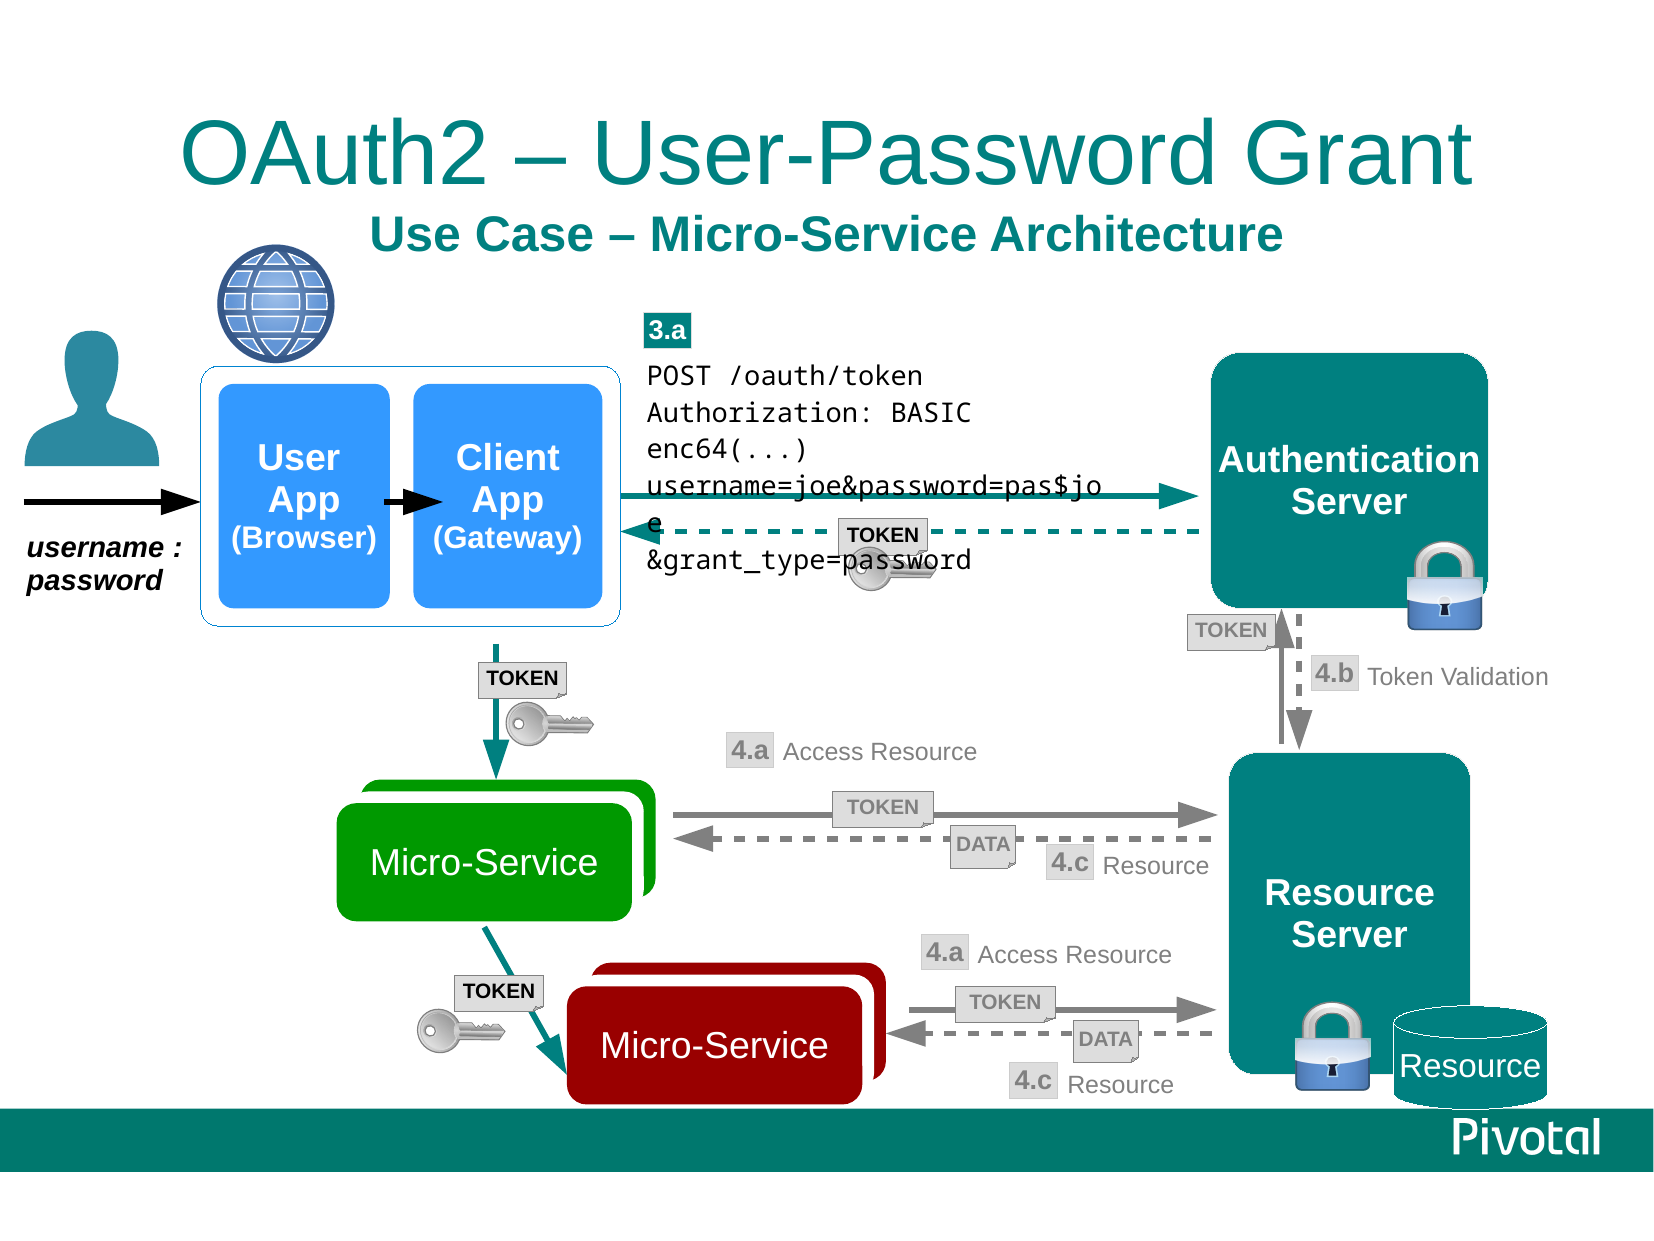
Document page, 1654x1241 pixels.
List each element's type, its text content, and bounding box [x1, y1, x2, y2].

text_box Token Validation [1352, 655, 1583, 699]
picture [831, 555, 945, 626]
picture [1387, 531, 1503, 640]
text_box username : password [11, 523, 225, 615]
text_box TOKEN [1187, 614, 1276, 651]
picture [862, 562, 870, 567]
text_box POST /oauth/token Authorization: BASIC enc64(...) username=joe&password=pas$joe &grant_type=password [631, 349, 1119, 555]
picture [927, 556, 935, 567]
text_box TOKEN [478, 662, 567, 699]
text_box Authentication Server [1210, 352, 1489, 609]
text_box Resource [1087, 844, 1228, 888]
text_box Resource [1393, 1005, 1548, 1110]
picture [909, 555, 919, 566]
text_box Micro-Service [336, 803, 632, 922]
text_box Resource Server [1228, 752, 1471, 1075]
text_box 3.a [643, 312, 692, 349]
text_box Use Case – Micro-Service Architecture [0, 198, 1654, 274]
text_box 4.a [921, 934, 969, 970]
text_box 4.c [1046, 844, 1094, 880]
text_box 4.c [1009, 1062, 1058, 1099]
picture [24, 330, 160, 467]
text_box User App (Browser) [218, 383, 390, 609]
text_box TOKEN [458, 975, 544, 1012]
picture [846, 556, 853, 567]
text_box Micro-Service [566, 986, 863, 1105]
text_box [349, 779, 656, 909]
text_box DATA [950, 825, 1016, 869]
text_box Access Resource [768, 730, 999, 774]
picture [1275, 992, 1390, 1100]
text_box 4.b [1311, 655, 1359, 691]
text_box 4.a [726, 732, 774, 768]
text_box TOKEN [955, 986, 1056, 1023]
text_box Client App (Gateway) [413, 383, 603, 609]
text_box TOKEN [832, 791, 934, 828]
picture [202, 230, 349, 378]
text_box Resource [1052, 1063, 1199, 1106]
text_box Access Resource [962, 933, 1193, 976]
text_box [580, 962, 886, 1092]
picture [400, 974, 514, 1089]
picture [1452, 1115, 1601, 1158]
text_box DATA [1073, 1020, 1139, 1063]
title OAuth2 – User-Password Grant [82, 49, 1571, 198]
picture [488, 667, 603, 782]
